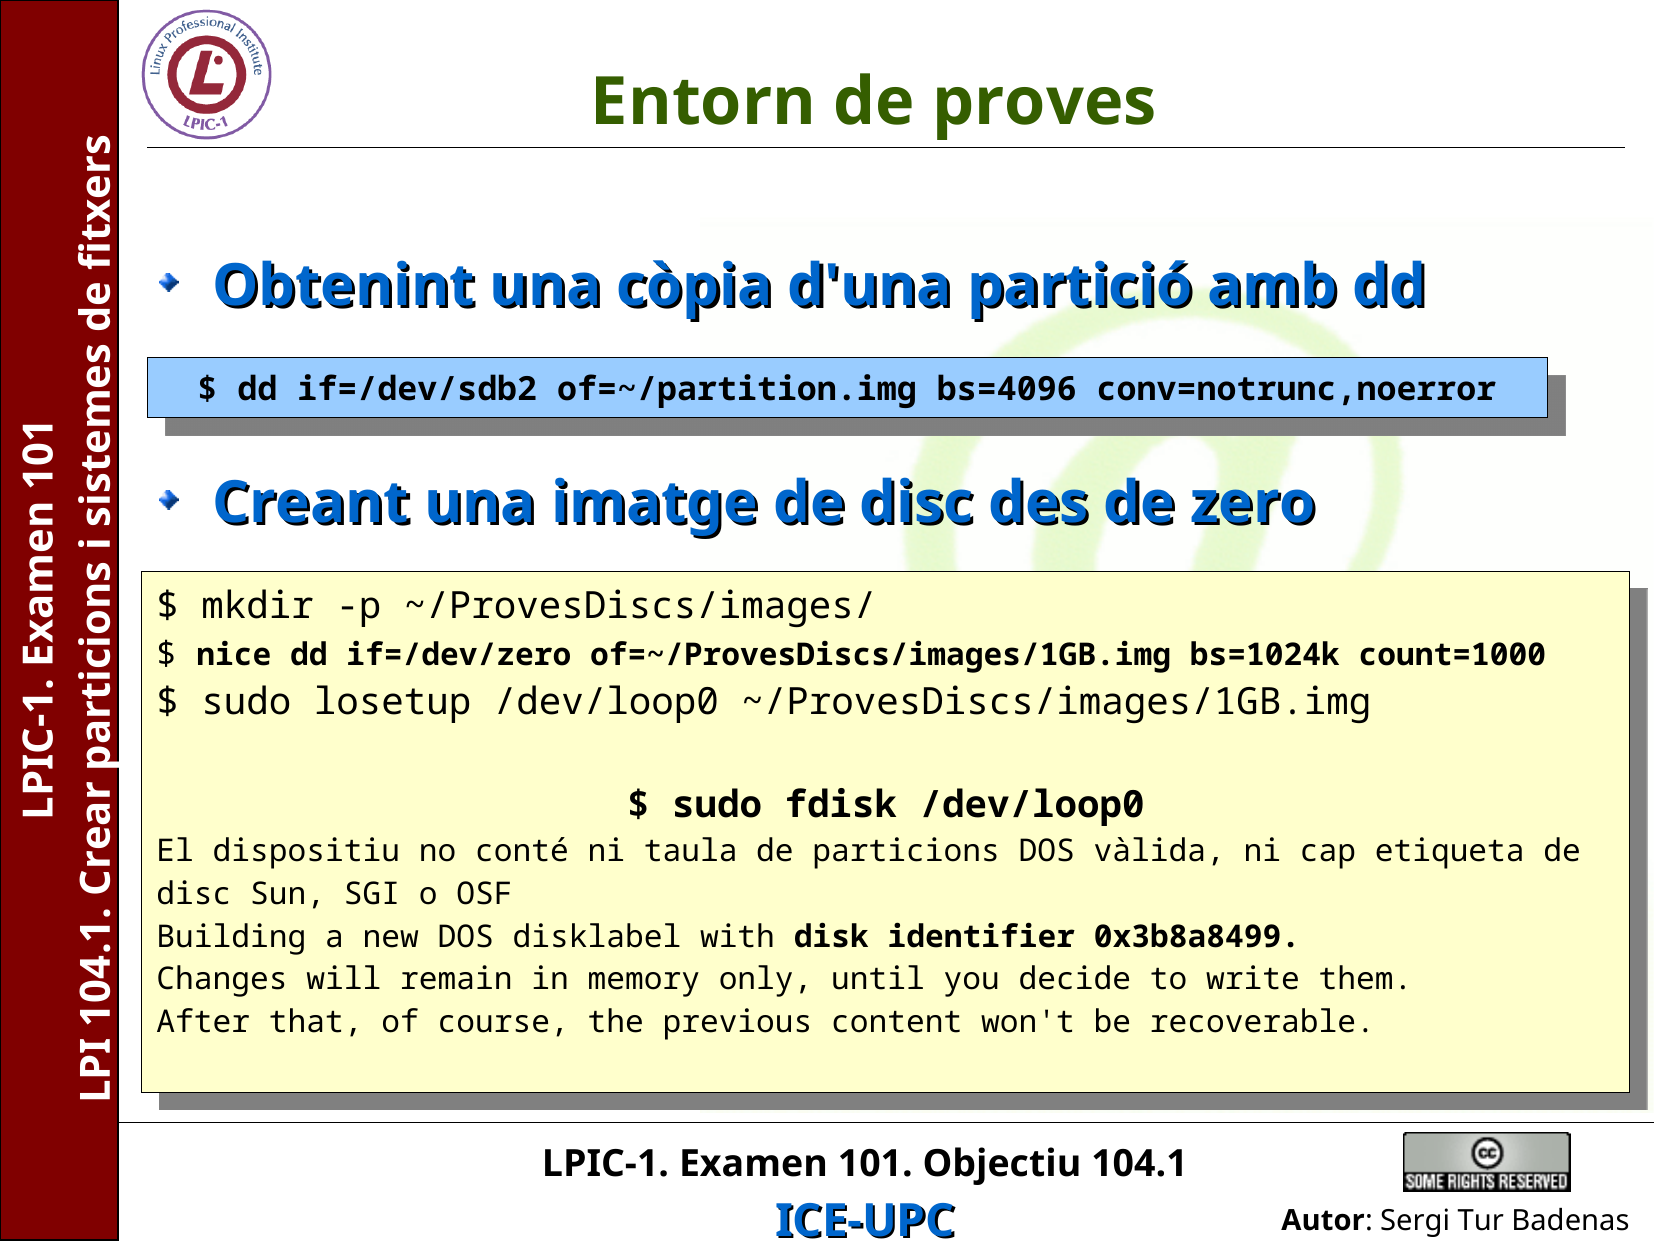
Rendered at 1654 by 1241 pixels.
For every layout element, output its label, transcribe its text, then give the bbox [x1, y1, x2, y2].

text_box $ dd if=/dev/sdb2 of=~/partition.img bs=4096 conv=notrunc,noerror [147, 357, 1548, 406]
picture [700, 217, 1654, 1113]
text_box $ mkdir -p ~/ProvesDiscs/images/ $ nice dd if=/dev/zero of=~/ProvesDiscs/images/1GB.img bs=1024k count=1000 $ sudo losetup /dev/loop0 ~/ProvesDiscs/images/1GB.img $ sudo fdisk /dev/loop0 El dispositiu no conté ni taula de particions DOS vàlida, ni cap etiqueta de disc Sun, SGI o OSF Building a new DOS disklabel with disk identifier 0x3b8a8499. Changes will remain in memory only, until you decide to write them. After that, of course, the previous content won't be recoverable. [141, 571, 1630, 957]
list Obtenint una còpia d'una partició amb dd Creant una imatge de disc des de zero [141, 242, 1630, 571]
title Entorn de proves [129, 55, 1619, 142]
picture [135, 5, 277, 55]
picture [1403, 1132, 1571, 1192]
